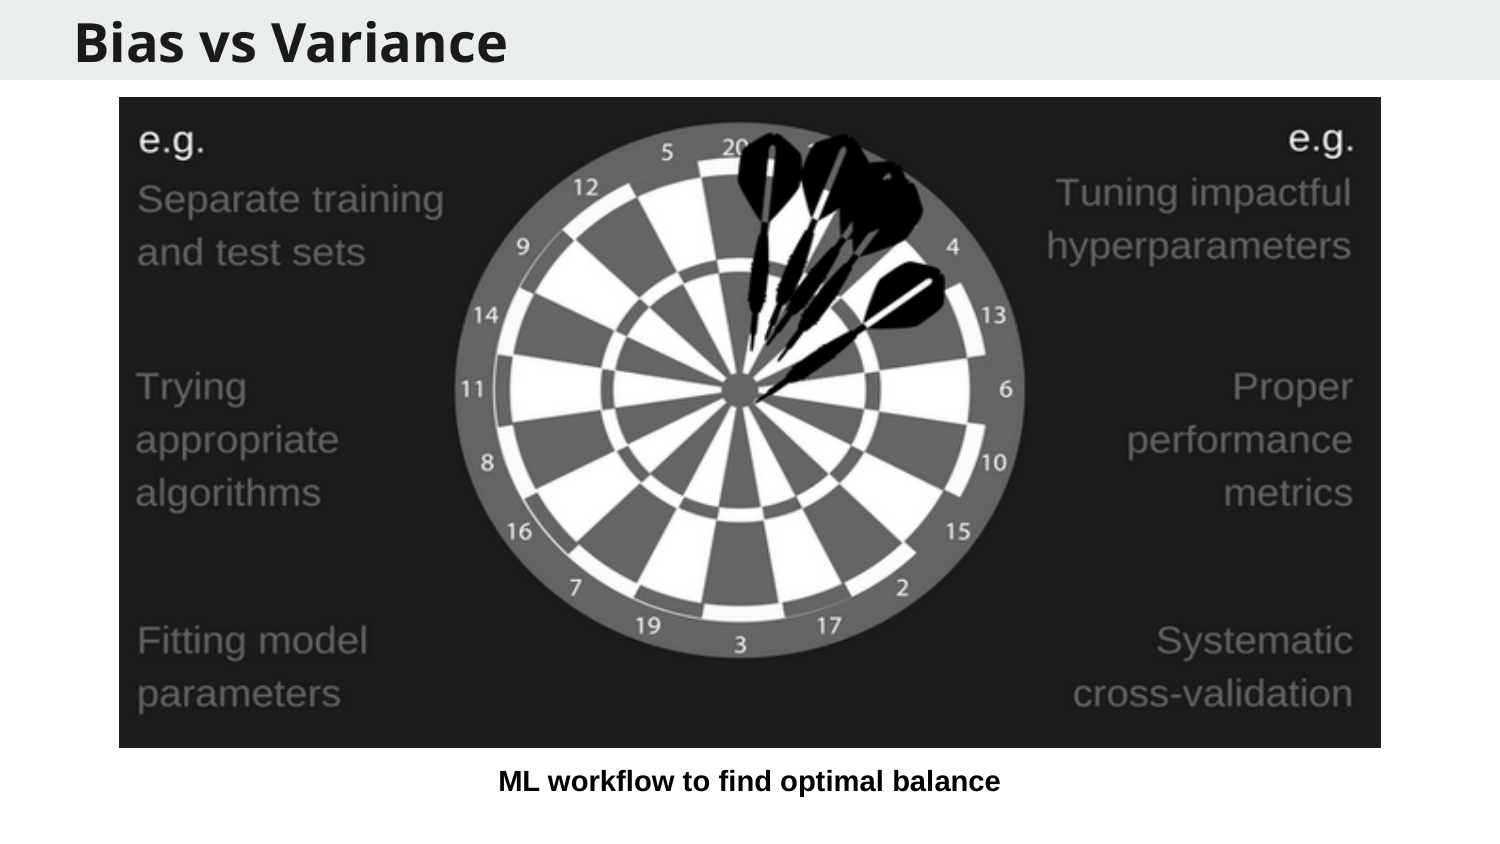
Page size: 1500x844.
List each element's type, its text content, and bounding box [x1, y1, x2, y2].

text_box ML workflow to find optimal balance [119, 747, 1381, 799]
title Bias vs Variance [58, 0, 1320, 82]
picture [119, 97, 1381, 747]
